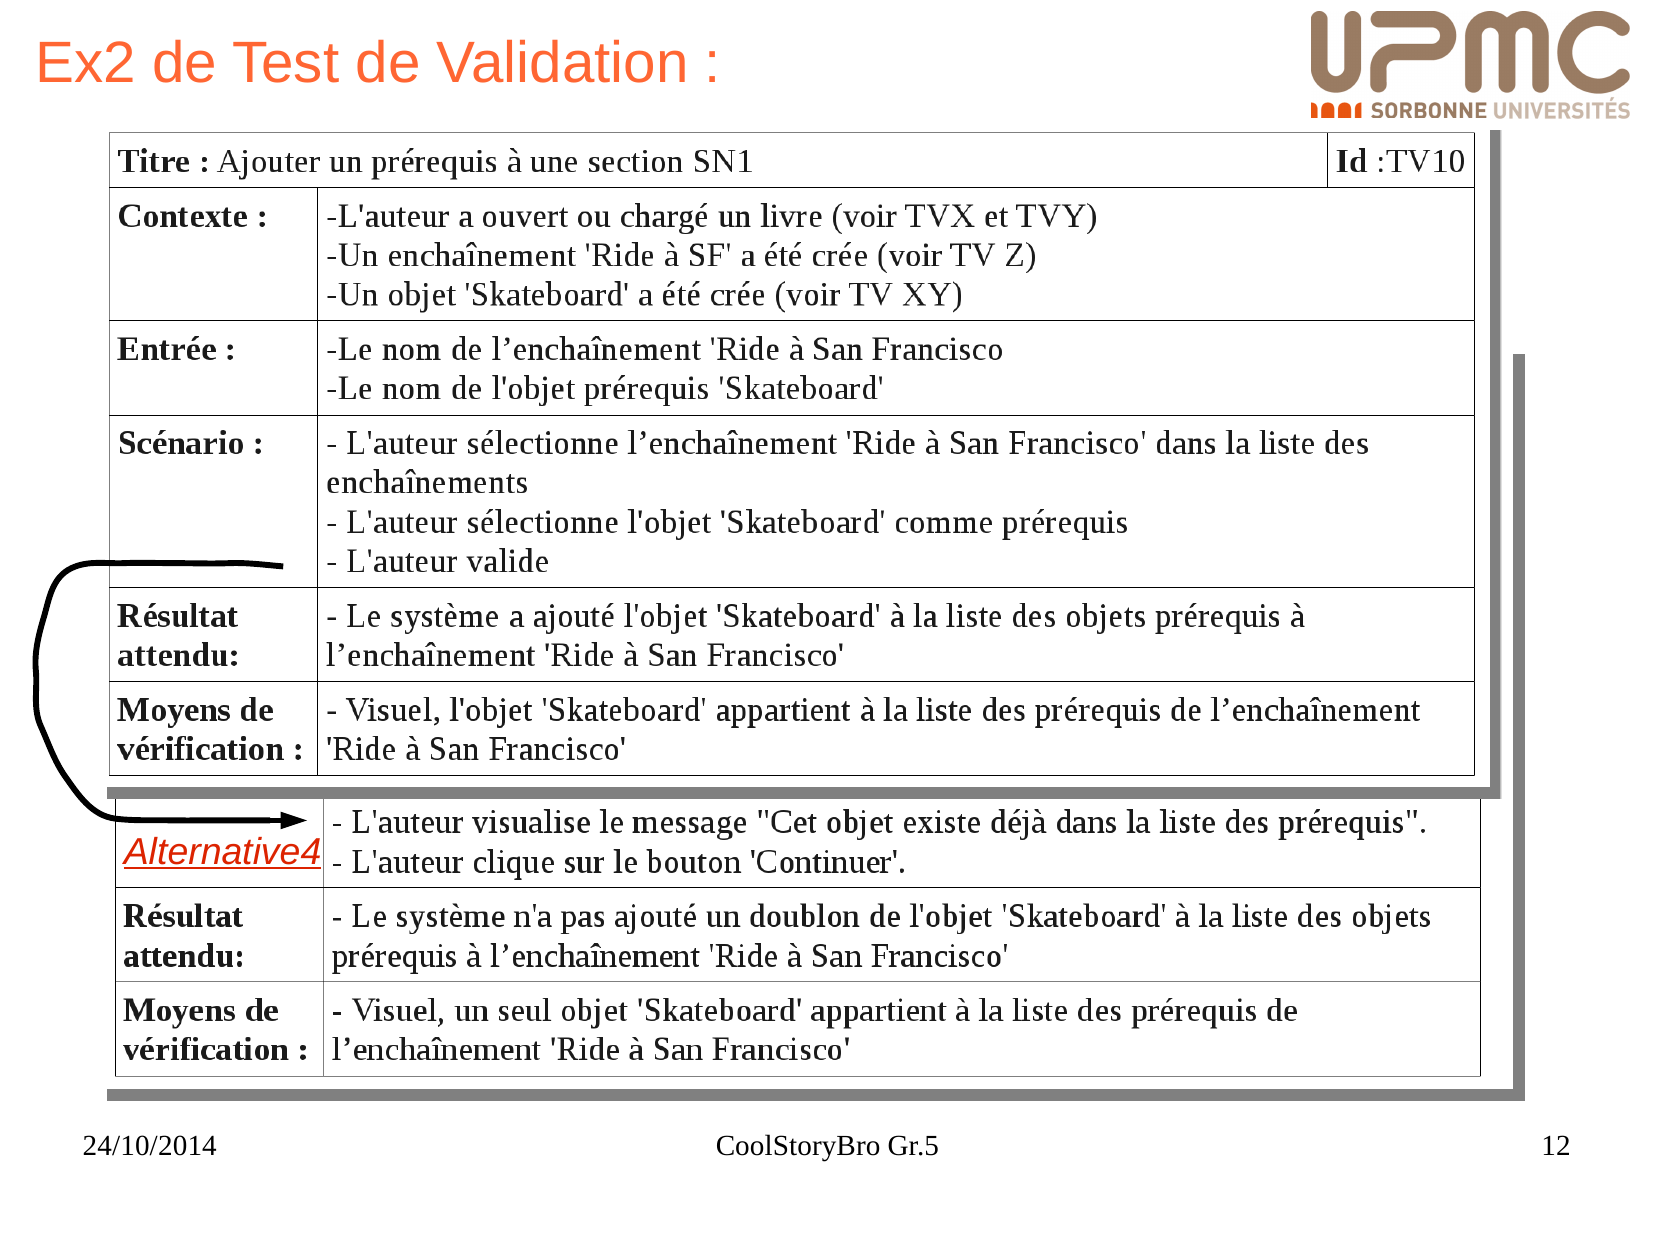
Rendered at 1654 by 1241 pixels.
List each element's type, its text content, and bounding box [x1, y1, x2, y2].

text_box Alternative4 [106, 820, 340, 884]
title Ex2 de Test de Validation : [35, 0, 1241, 130]
picture [95, 11, 1630, 1089]
